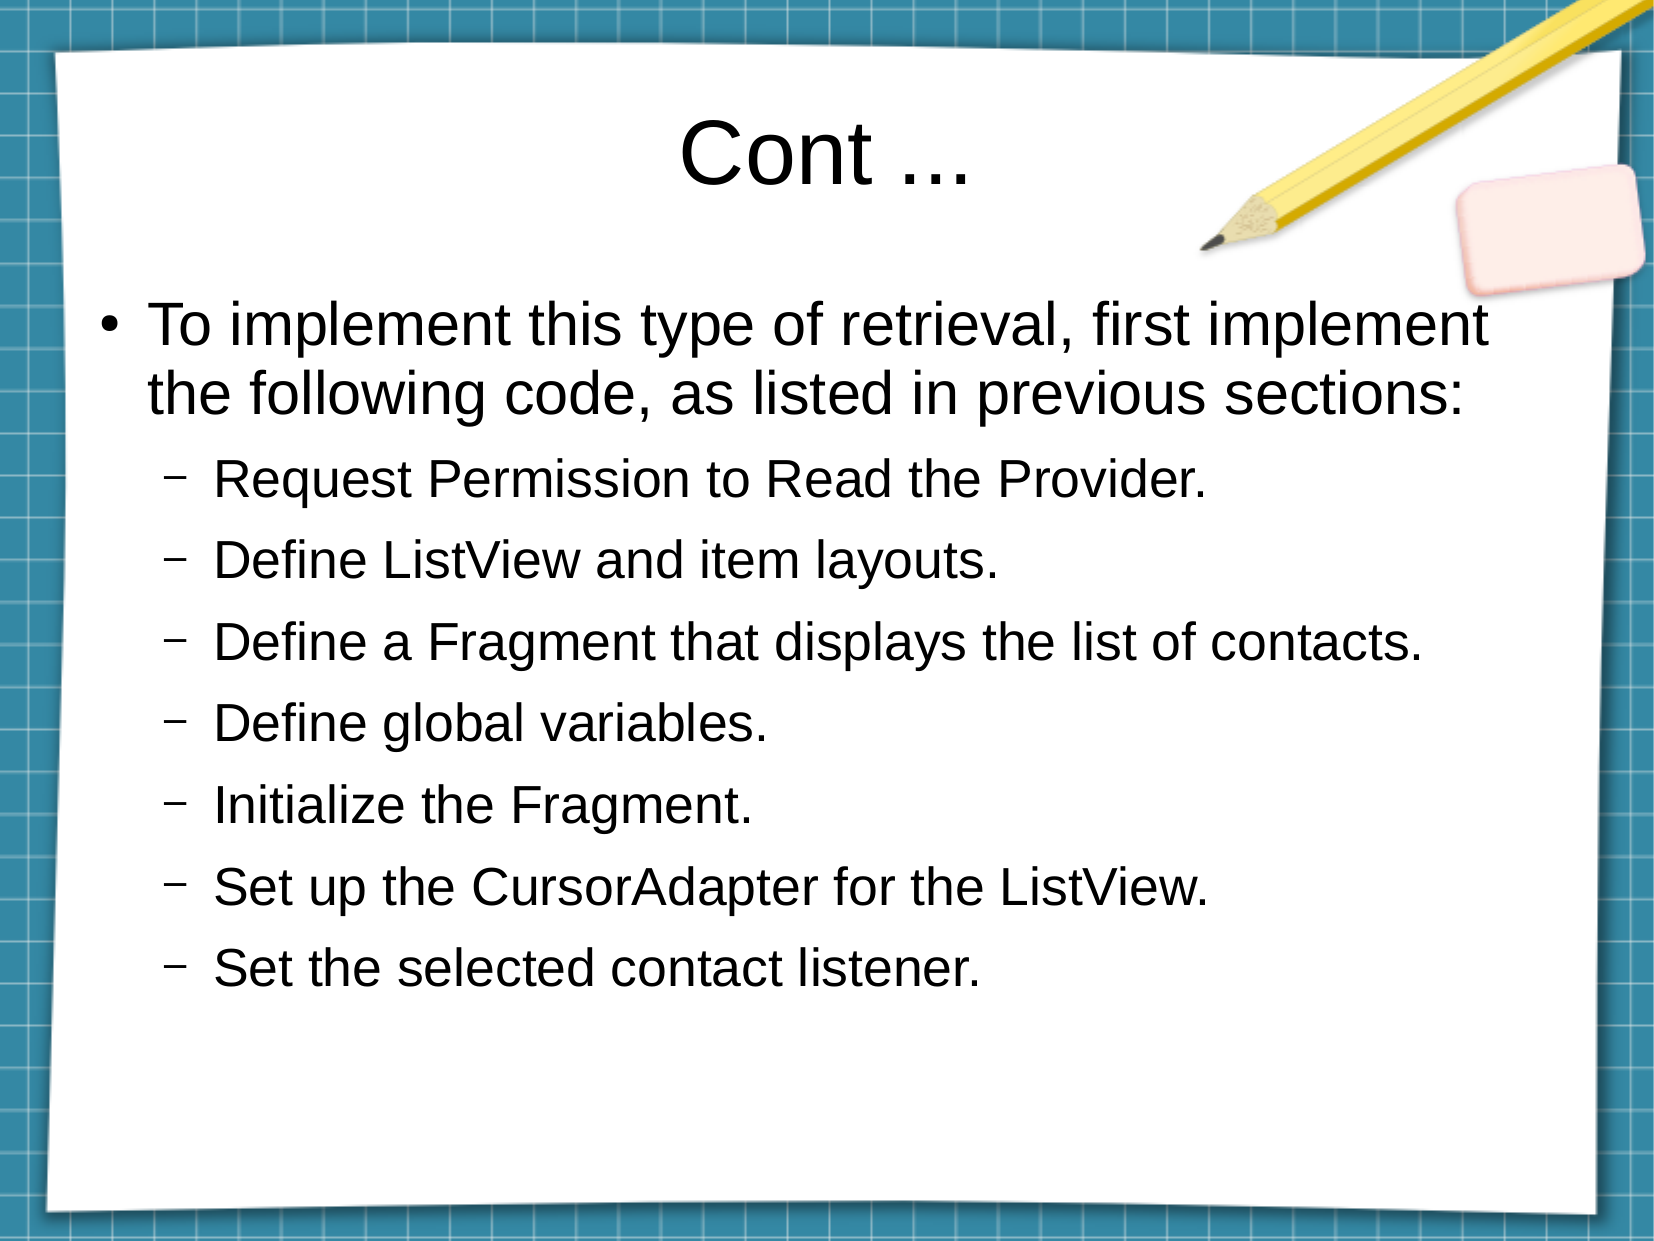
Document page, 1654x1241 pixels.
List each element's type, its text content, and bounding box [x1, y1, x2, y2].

list To implement this type of retrieval, first implement the following code, as listed in previous sections: Request Permission to Read the Provider. Define ListView and item layouts. Define a Fragment that displays the list of contacts. Define global variables. Initialize the Fragment. Set up the CursorAdapter for the ListView. Set the selected contact listener. [82, 290, 1571, 1010]
picture [0, 0, 1654, 1241]
title Cont ... [82, 49, 1571, 257]
